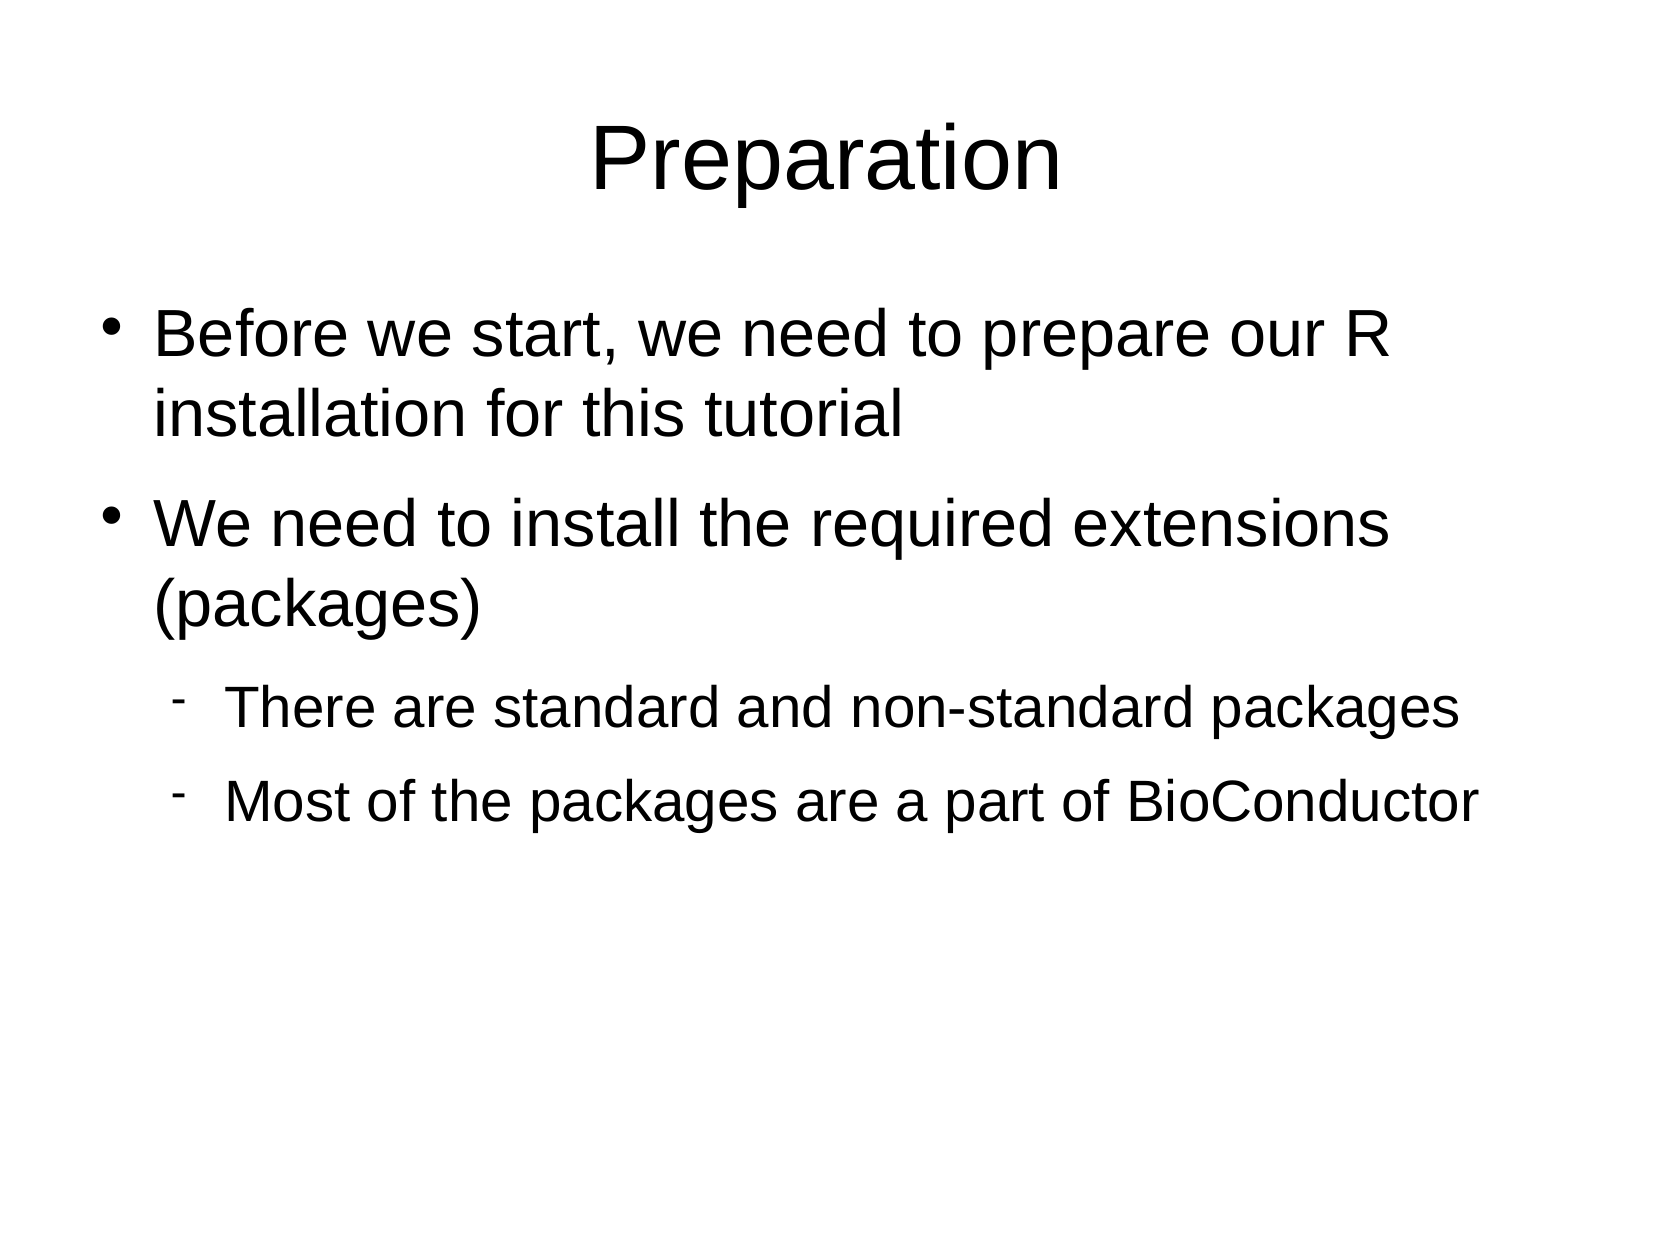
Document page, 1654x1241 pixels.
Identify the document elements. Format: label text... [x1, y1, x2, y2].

text_box Preparation [82, 49, 1571, 257]
text_box Before we start, we need to prepare our R installation for this tutorial We need to install the required extensions (packages) There are standard and non-standard packages Most of the packages are a part of BioConductor [82, 290, 1571, 1010]
